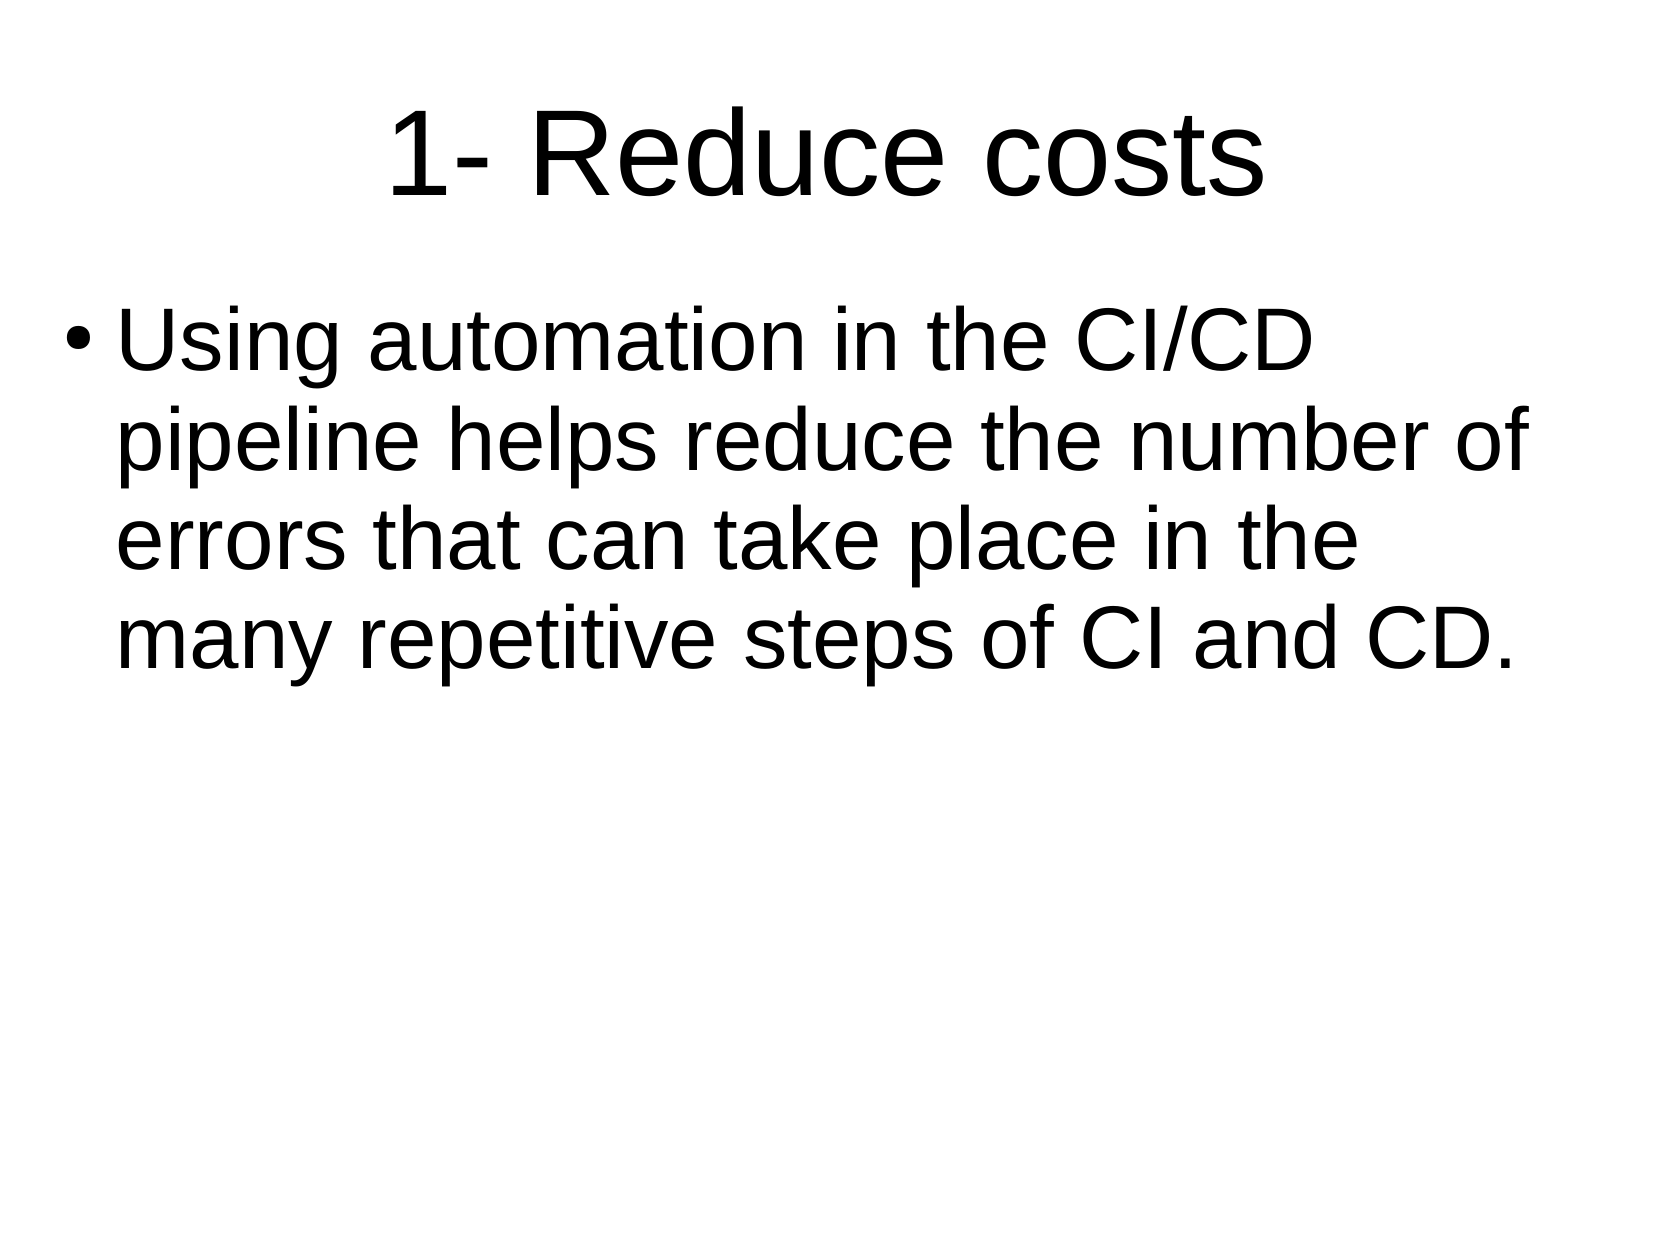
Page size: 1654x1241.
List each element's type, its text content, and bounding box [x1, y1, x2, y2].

title 1- Reduce costs [82, 49, 1571, 257]
list Using automation in the CI/CD pipeline helps reduce the number of errors that can take place in the many repetitive steps of CI and CD. [45, 290, 1606, 1010]
